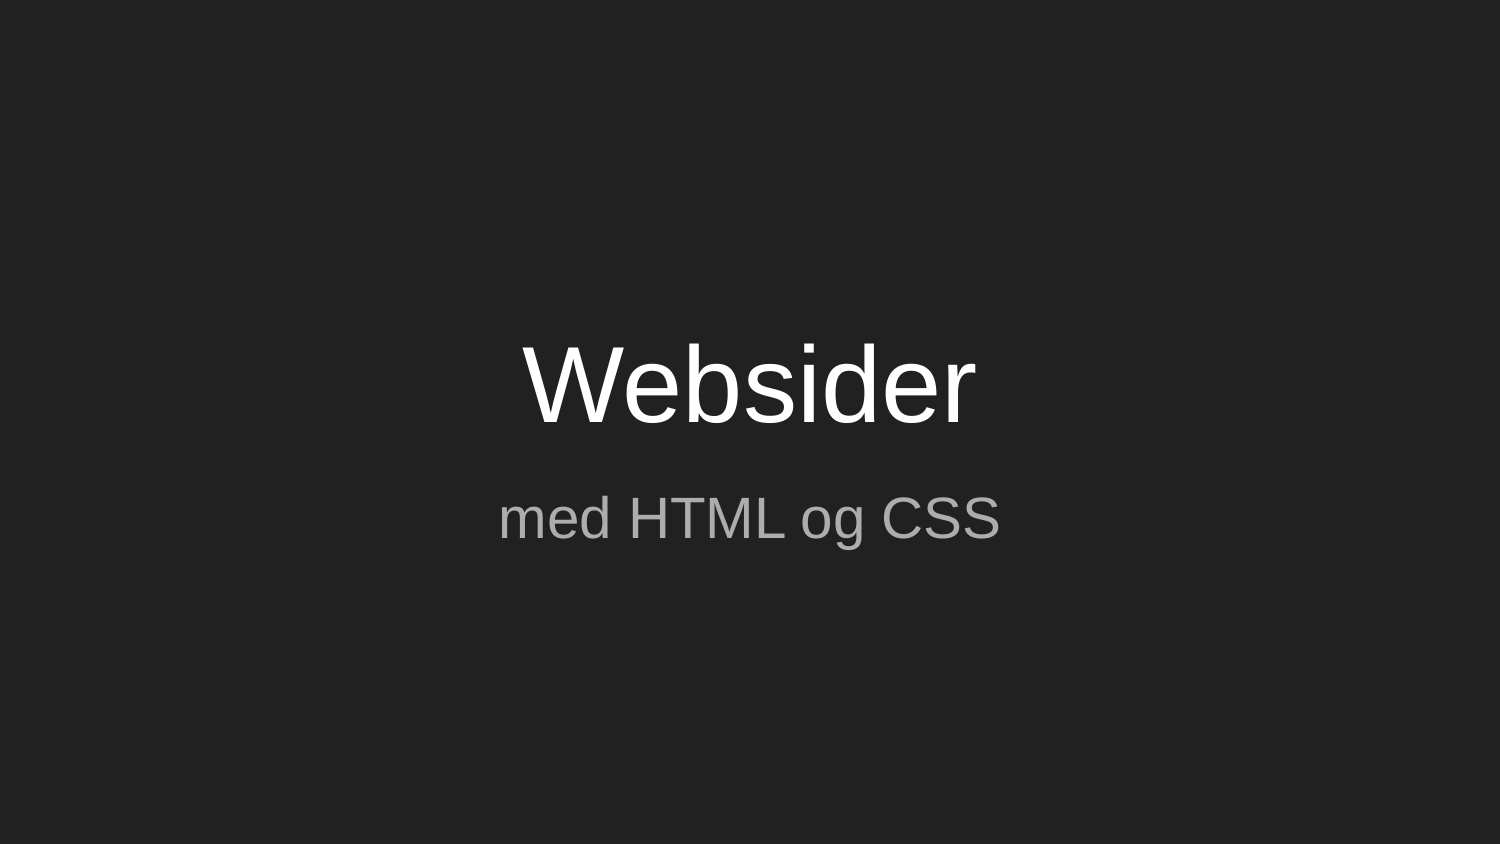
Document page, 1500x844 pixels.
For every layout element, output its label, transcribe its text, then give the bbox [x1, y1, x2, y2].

subtitle med HTML og CSS [51, 464, 1449, 595]
title Websider [51, 122, 1449, 459]
